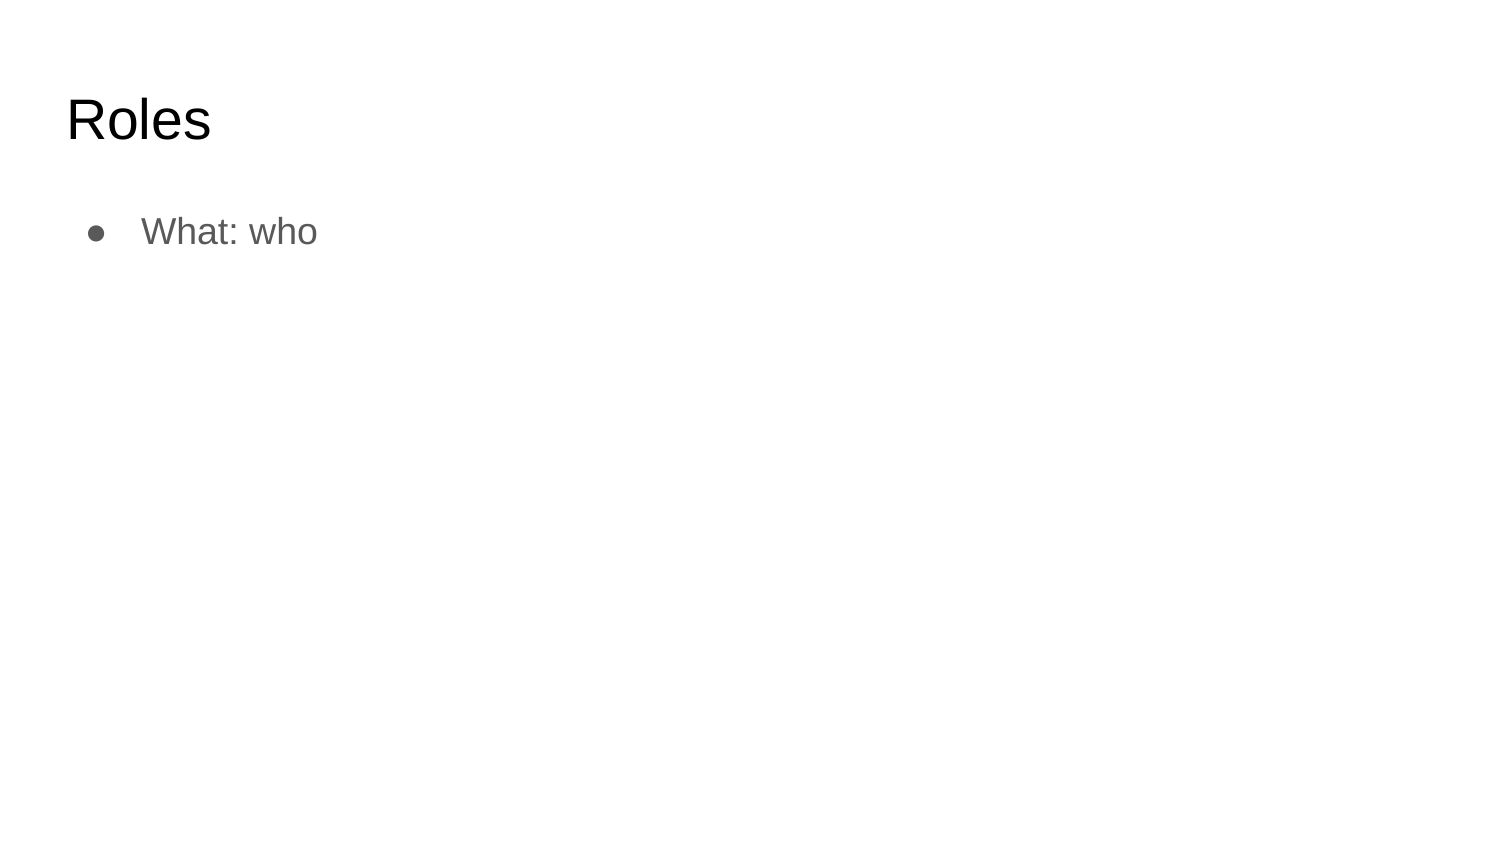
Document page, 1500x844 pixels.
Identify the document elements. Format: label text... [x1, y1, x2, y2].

list What: who [51, 189, 1449, 750]
title Roles [51, 72, 1449, 167]
